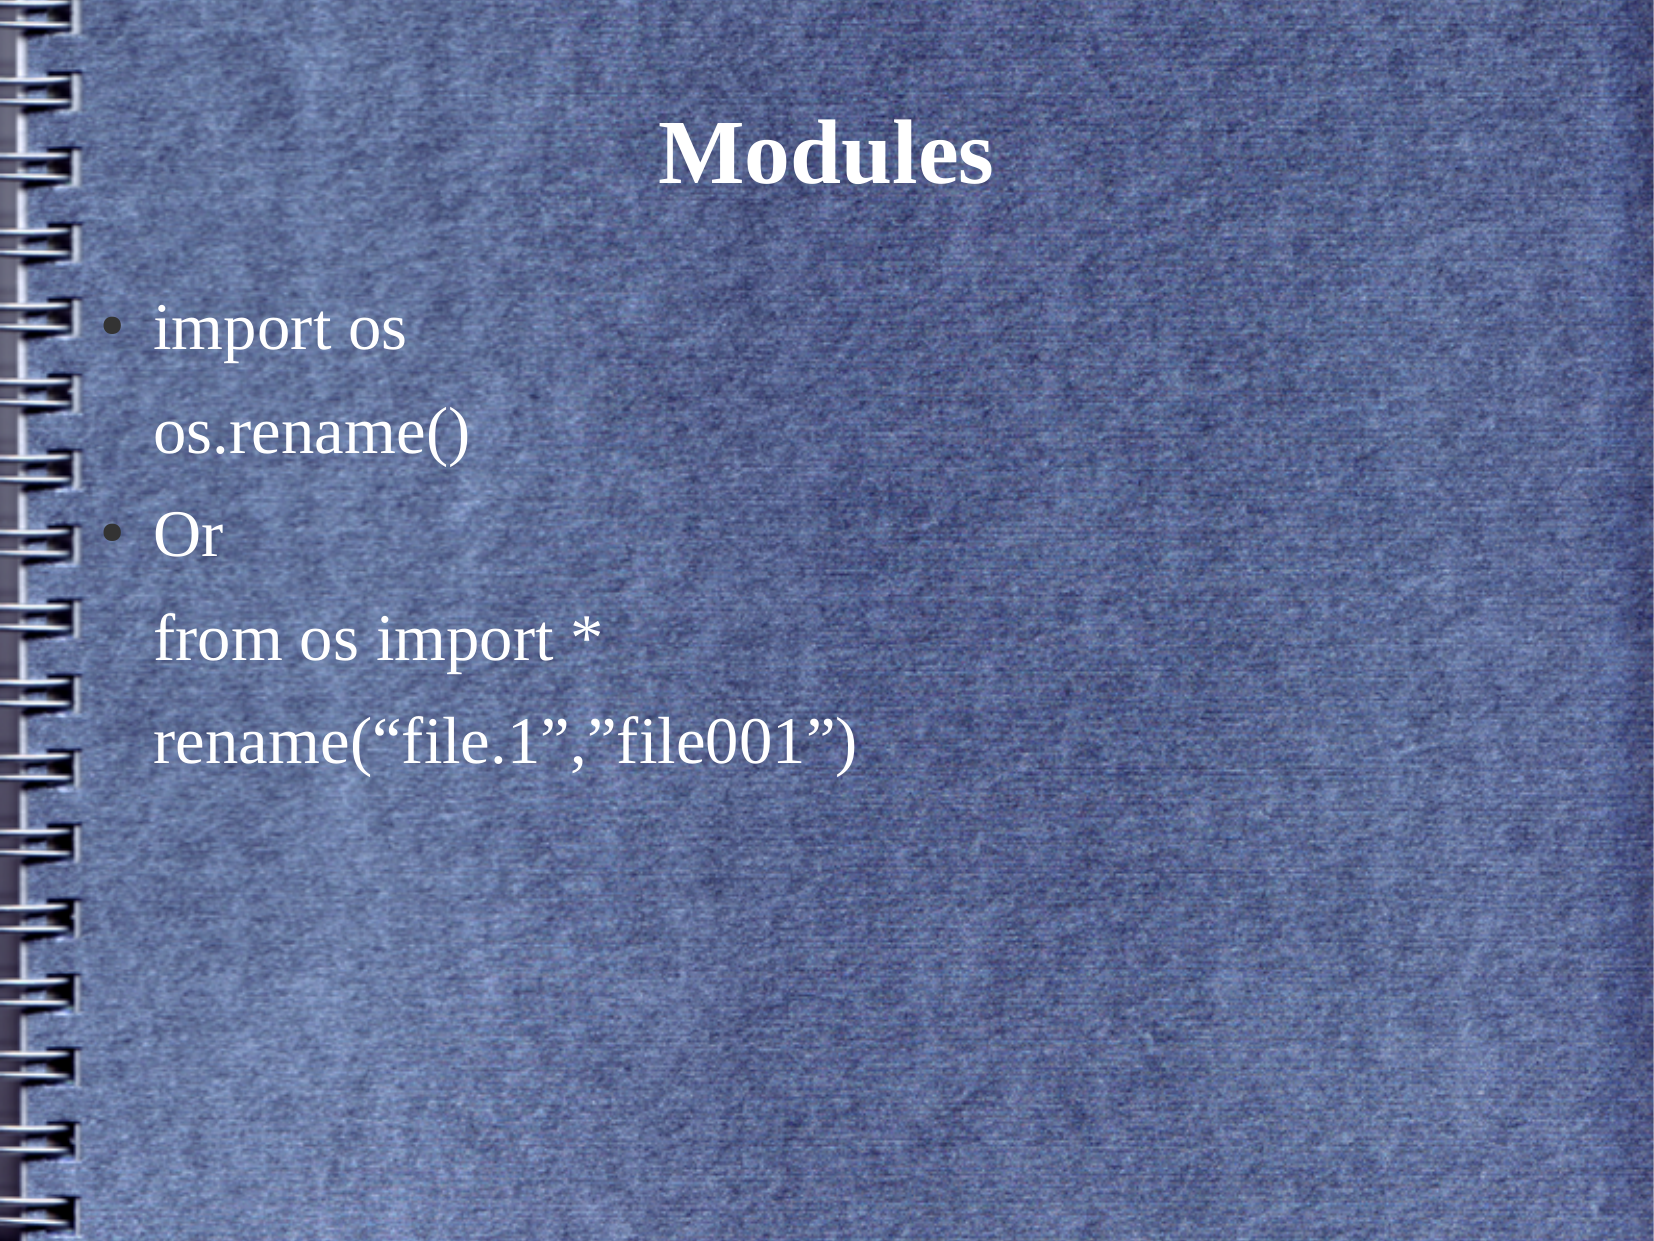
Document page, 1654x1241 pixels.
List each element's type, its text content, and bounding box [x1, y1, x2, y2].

list import os os.rename() Or from os import * rename(“file.1”,”file001”) [82, 290, 1571, 1109]
title Modules [82, 49, 1571, 257]
picture [0, 0, 1654, 1241]
